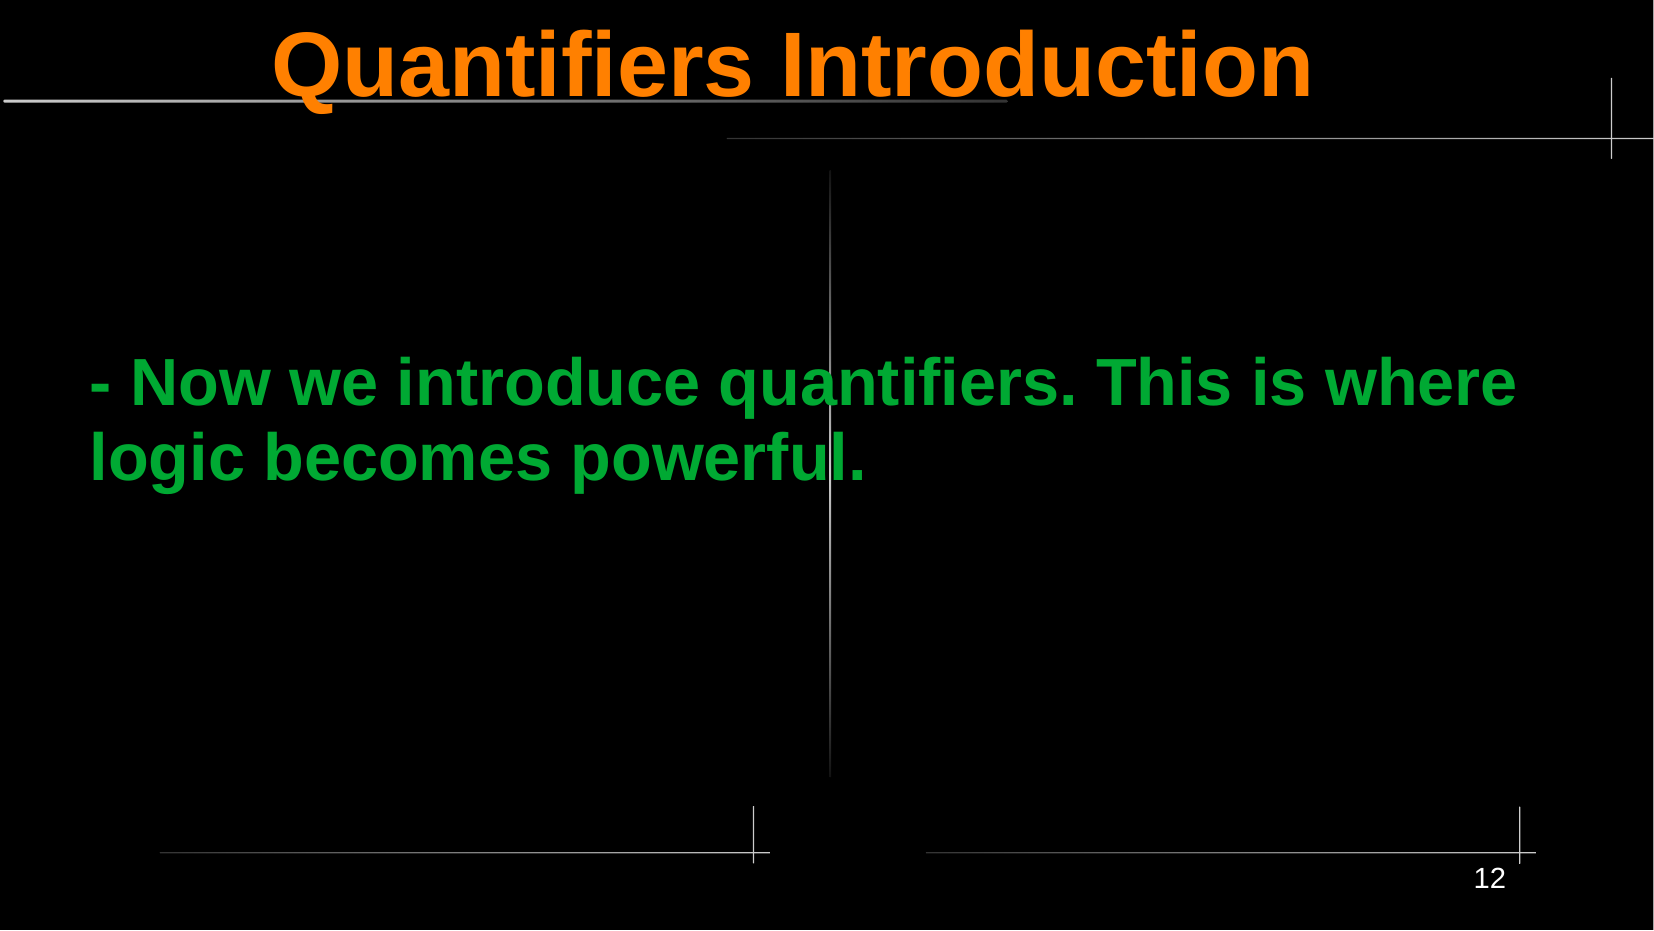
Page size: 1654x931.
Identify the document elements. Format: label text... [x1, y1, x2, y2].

title Quantifiers Introduction [23, 11, 1589, 119]
text_box - Now we introduce quantifiers. This is where logic becomes powerful. [75, 337, 1538, 376]
